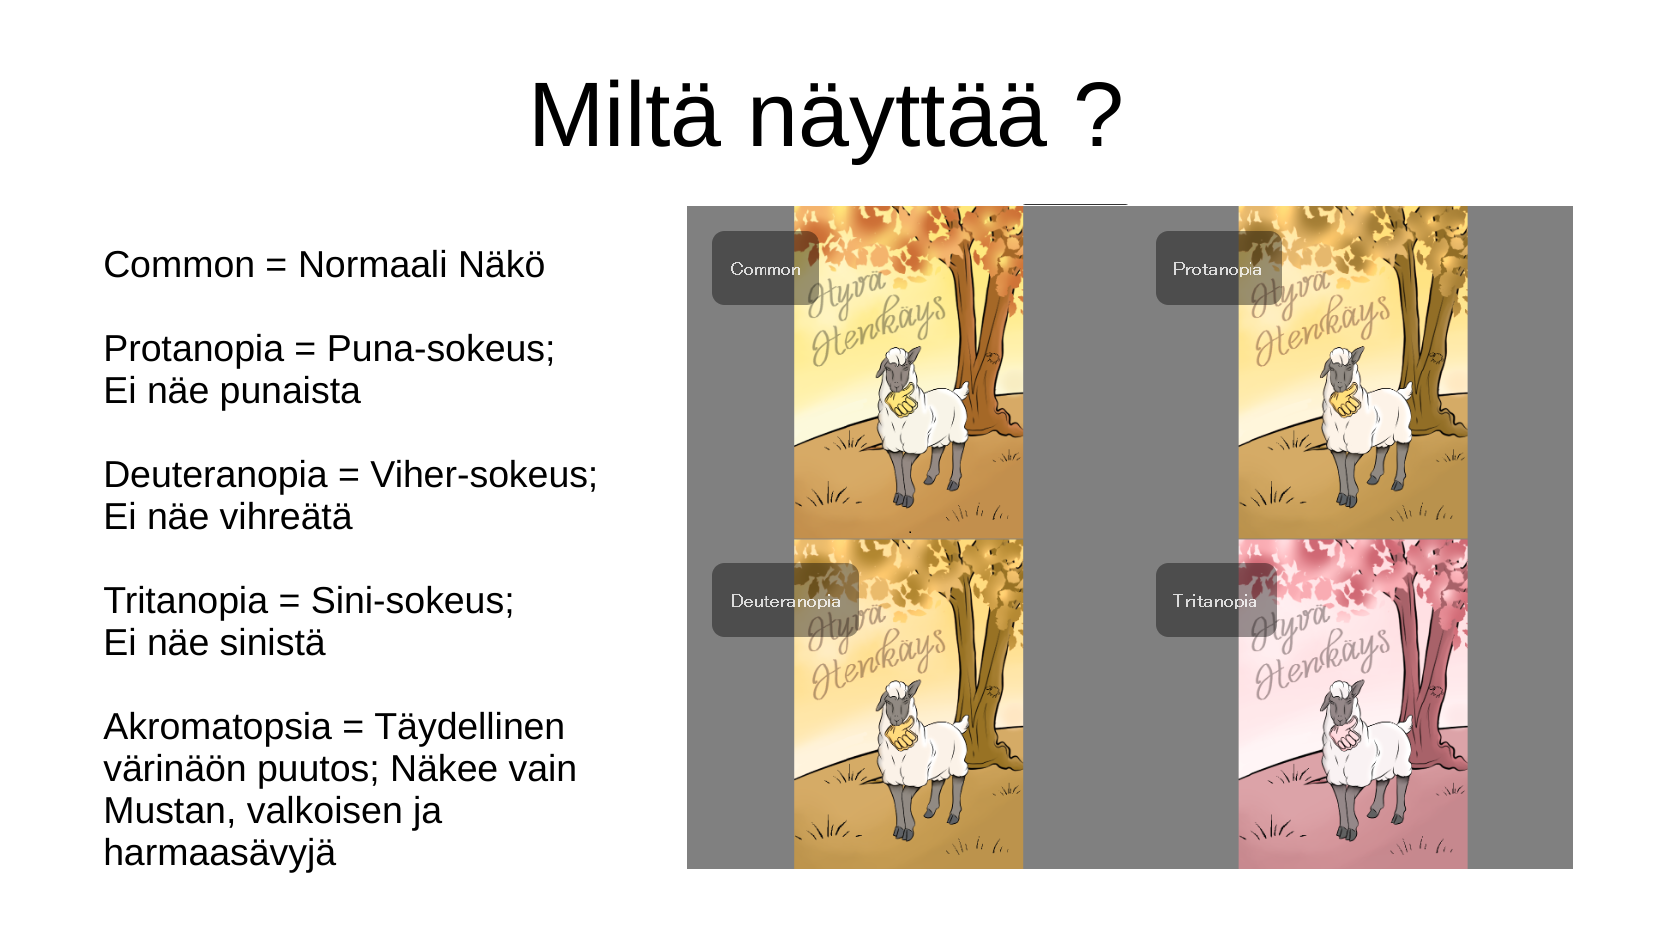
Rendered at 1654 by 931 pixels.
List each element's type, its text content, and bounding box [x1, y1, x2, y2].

picture [685, 204, 1573, 869]
title Miltä näyttää ? [82, 37, 1571, 193]
text_box Common = Normaali Näkö Protanopia = Puna-sokeus; Ei näe punaista Deuteranopia = Viher-sokeus; Ei näe vihreätä Tritanopia = Sini-sokeus; Ei näe sinistä Akromatopsia = Täydellinen värinäön puutos; Näkee vain Mustan, valkoisen ja harmaasävyjä [88, 236, 650, 881]
